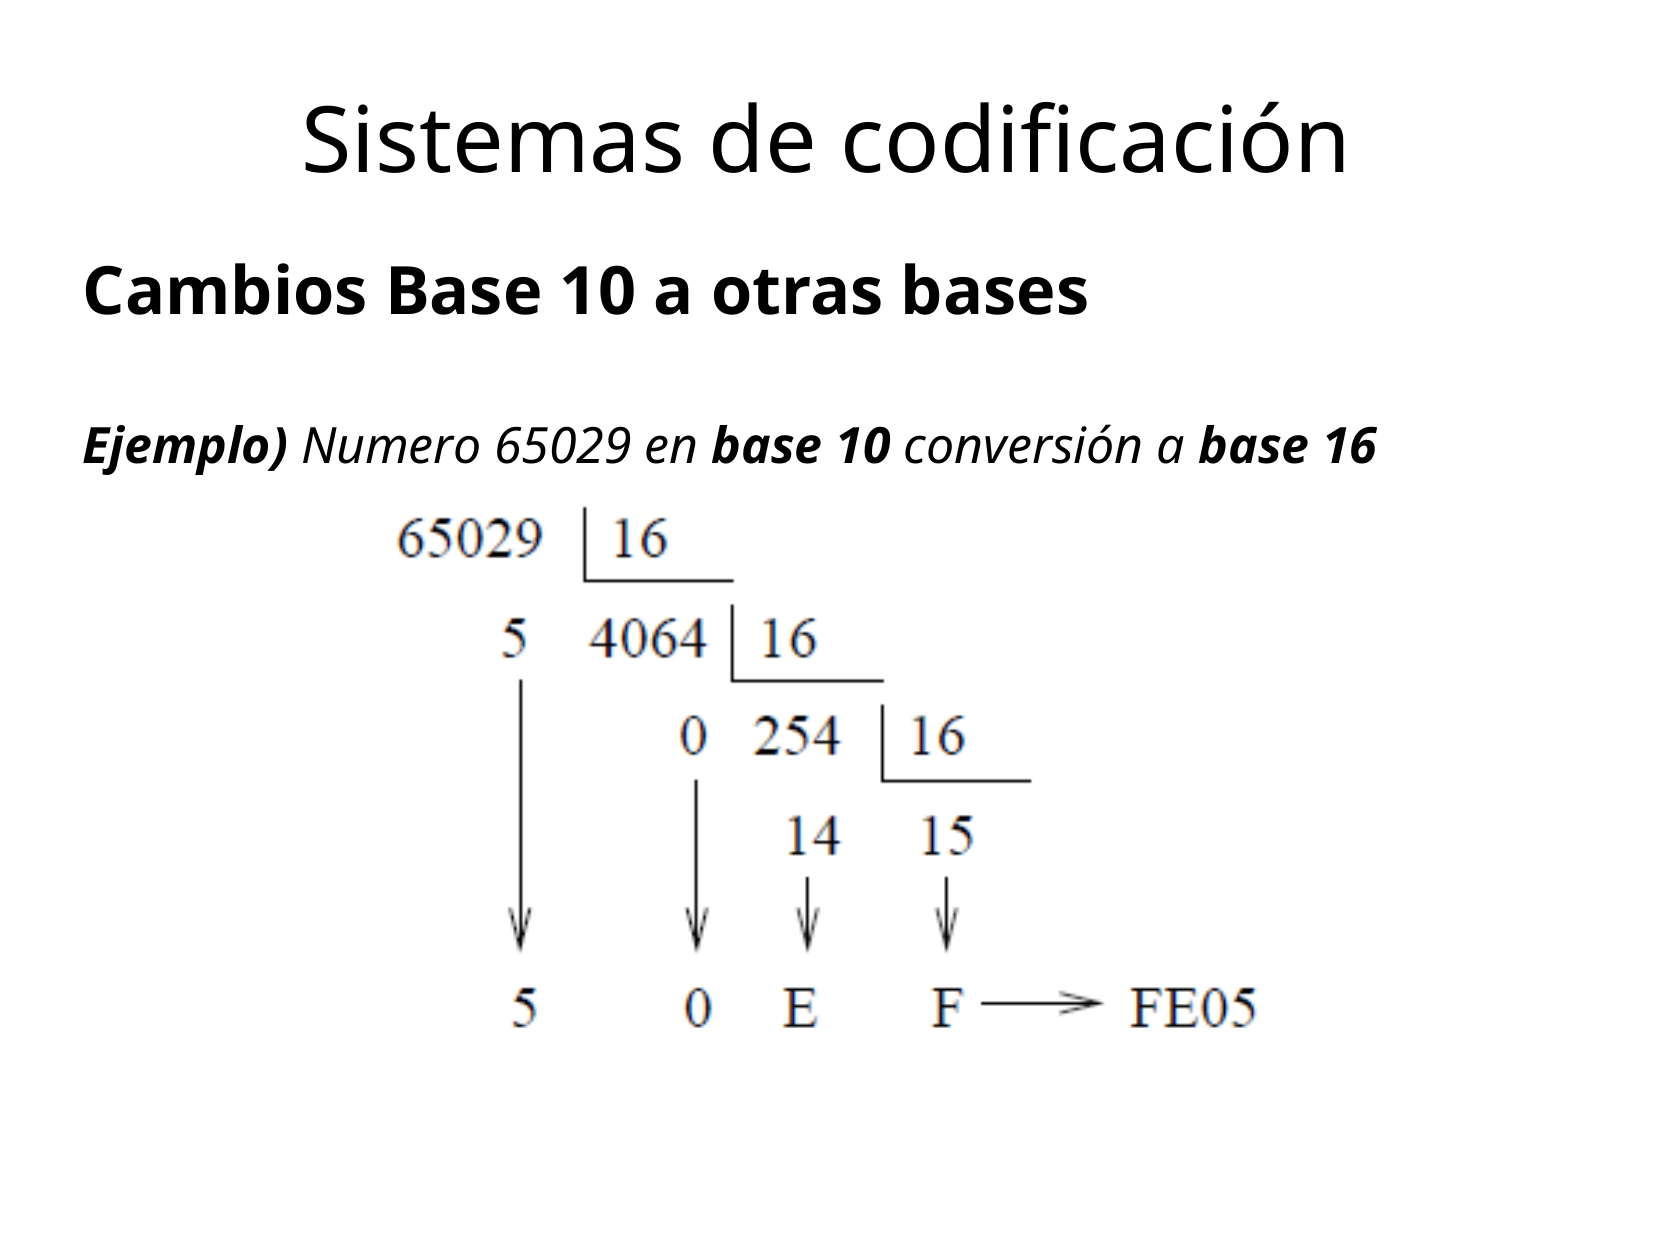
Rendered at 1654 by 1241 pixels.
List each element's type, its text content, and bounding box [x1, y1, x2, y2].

picture [359, 472, 1288, 1078]
list Cambios Base 10 a otras bases Ejemplo) Numero 65029 en base 10 conversión a base 16 [82, 242, 1571, 963]
title Sistemas de codificación [82, 49, 1571, 225]
